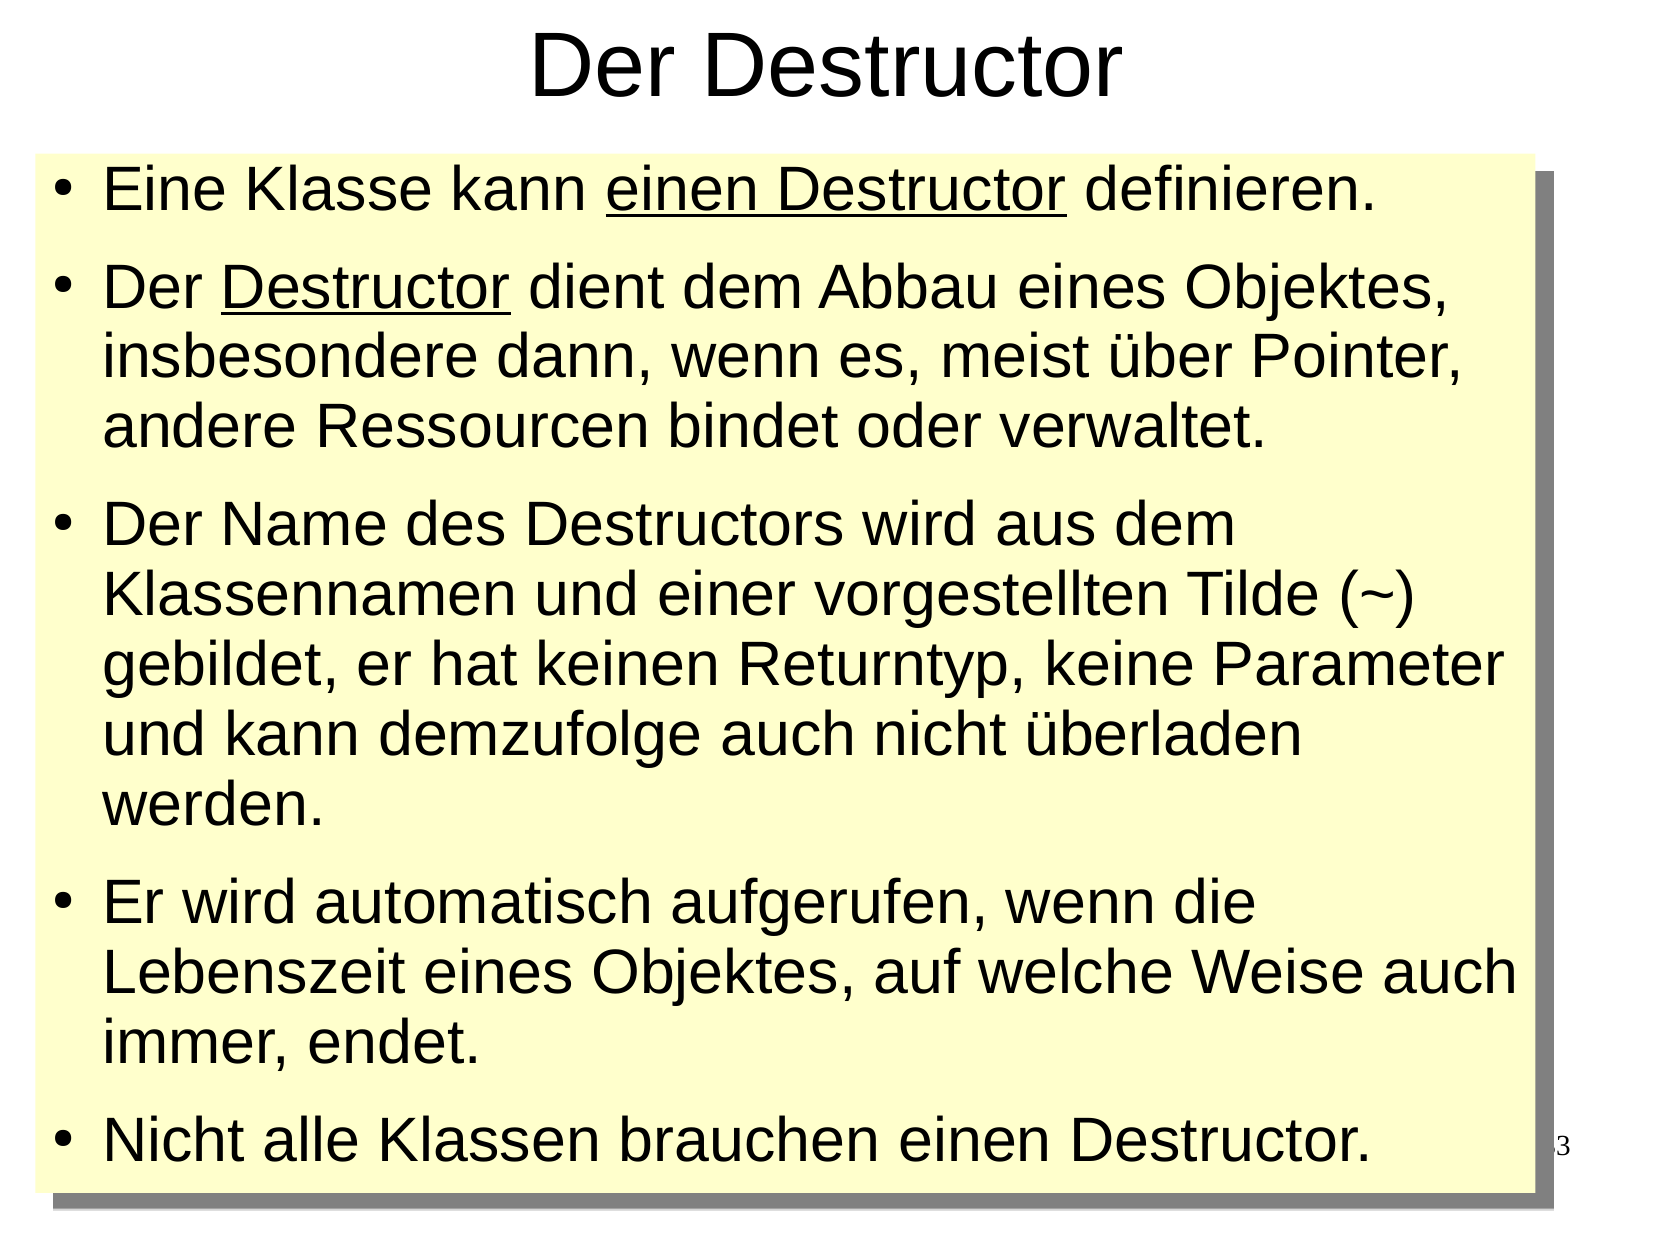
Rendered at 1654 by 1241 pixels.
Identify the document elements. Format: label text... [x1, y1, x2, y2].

list Eine Klasse kann einen Destructor definieren. Der Destructor dient dem Abbau eines Objektes, insbesondere dann, wenn es, meist über Pointer, andere Ressourcen bindet oder verwaltet. Der Name des Destructors wird aus dem Klassennamen und einer vorgestellten Tilde (~) gebildet, er hat keinen Returntyp, keine Parameter und kann demzufolge auch nicht überladen werden. Er wird automatisch aufgerufen, wenn die Lebenszeit eines Objektes, auf welche Weise auch immer, endet. Nicht alle Klassen brauchen einen Destructor. [35, 153, 1536, 1193]
title Der Destructor [82, 0, 1571, 168]
